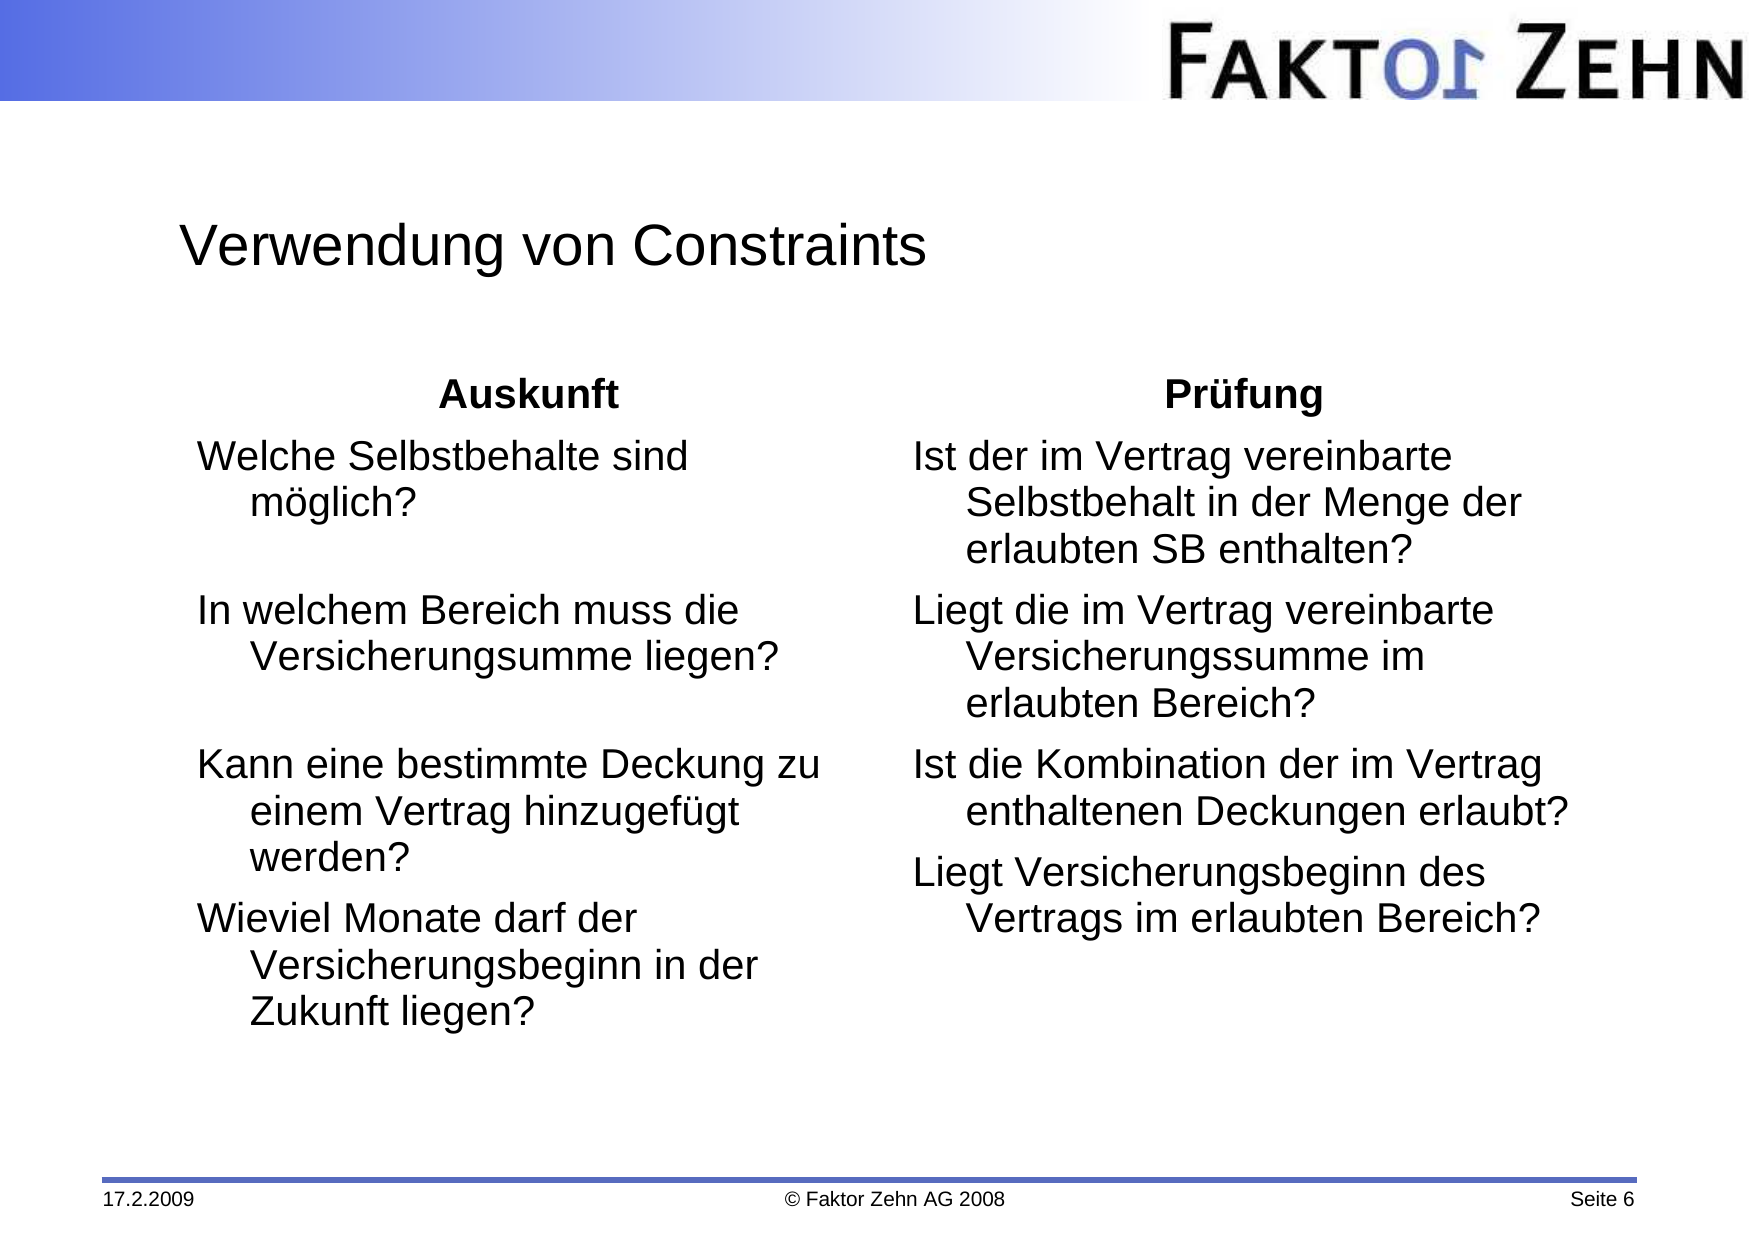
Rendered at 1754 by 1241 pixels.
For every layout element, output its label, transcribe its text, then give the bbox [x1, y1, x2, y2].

title Verwendung von Constraints [179, 142, 1576, 349]
picture [1162, 7, 1752, 100]
list Auskunft Welche Selbstbehalte sind möglich? In welchem Bereich muss die Versicherungsumme liegen? Kann eine bestimmte Deckung zu einem Vertrag hinzugefügt werden? Wieviel Monate darf der Versicherungsbeginn in der Zukunft liegen? [179, 371, 861, 1078]
list Prüfung Ist der im Vertrag vereinbarte Selbstbehalt in der Menge der erlaubten SB enthalten? Liegt die im Vertrag vereinbarte Versicherungssumme im erlaubten Bereich? Ist die Kombination der im Vertrag enthaltenen Deckungen erlaubt? Liegt Versicherungsbeginn des Vertrags im erlaubten Bereich? [894, 371, 1577, 1078]
